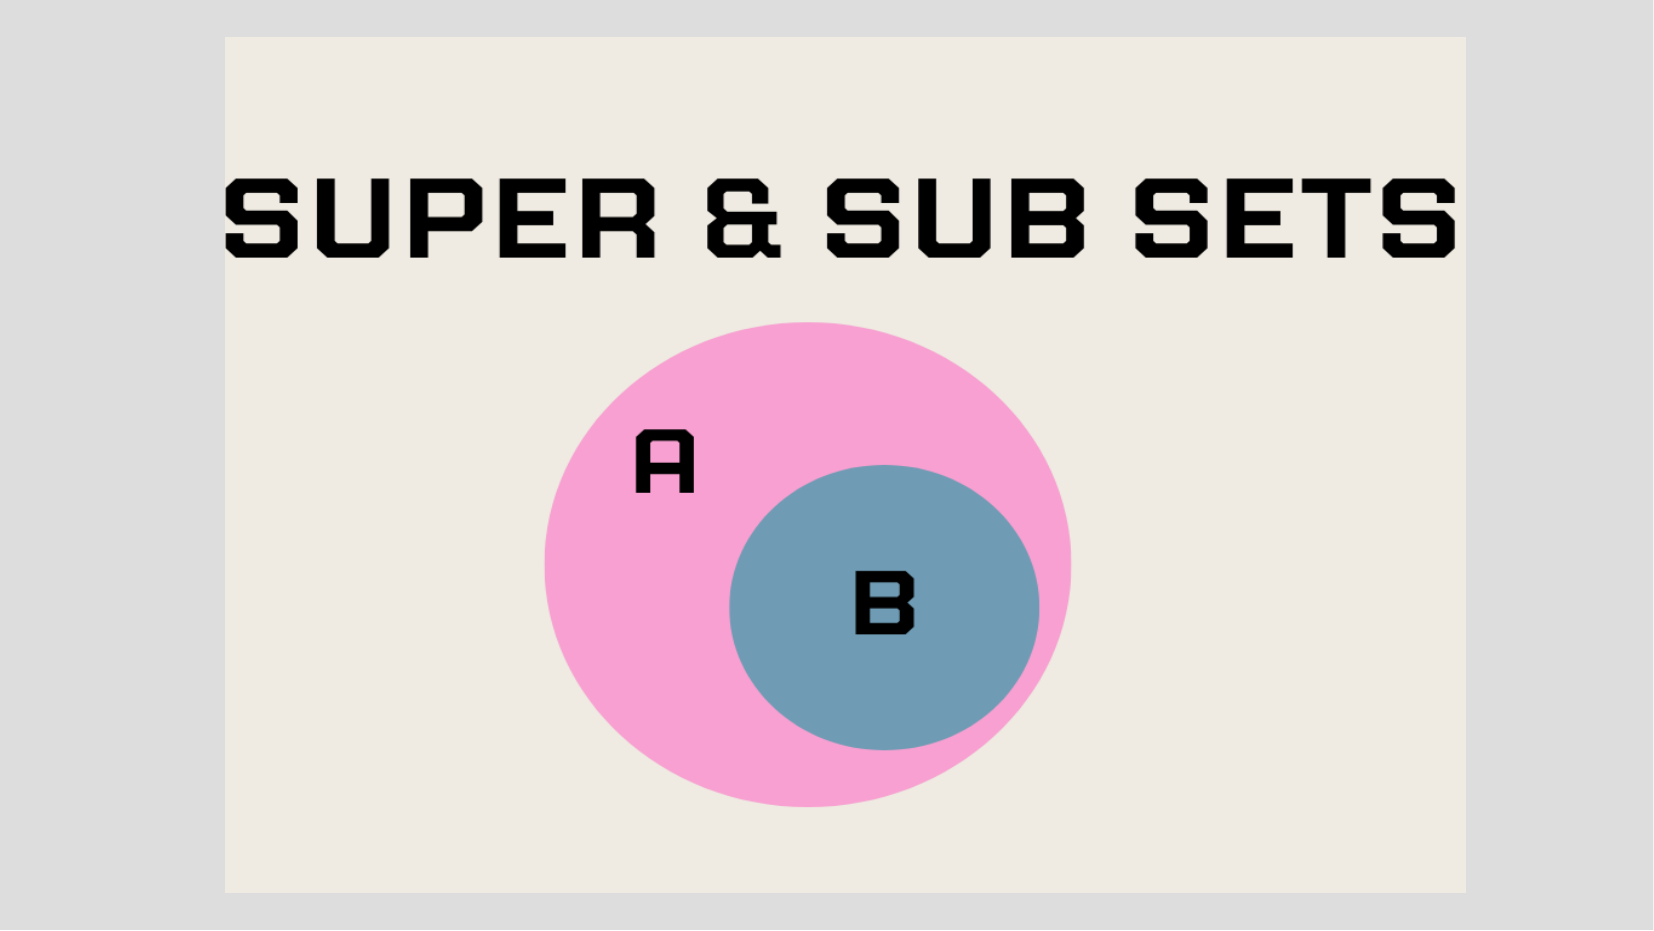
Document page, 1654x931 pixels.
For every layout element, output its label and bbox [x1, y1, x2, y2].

picture [225, 37, 1466, 893]
